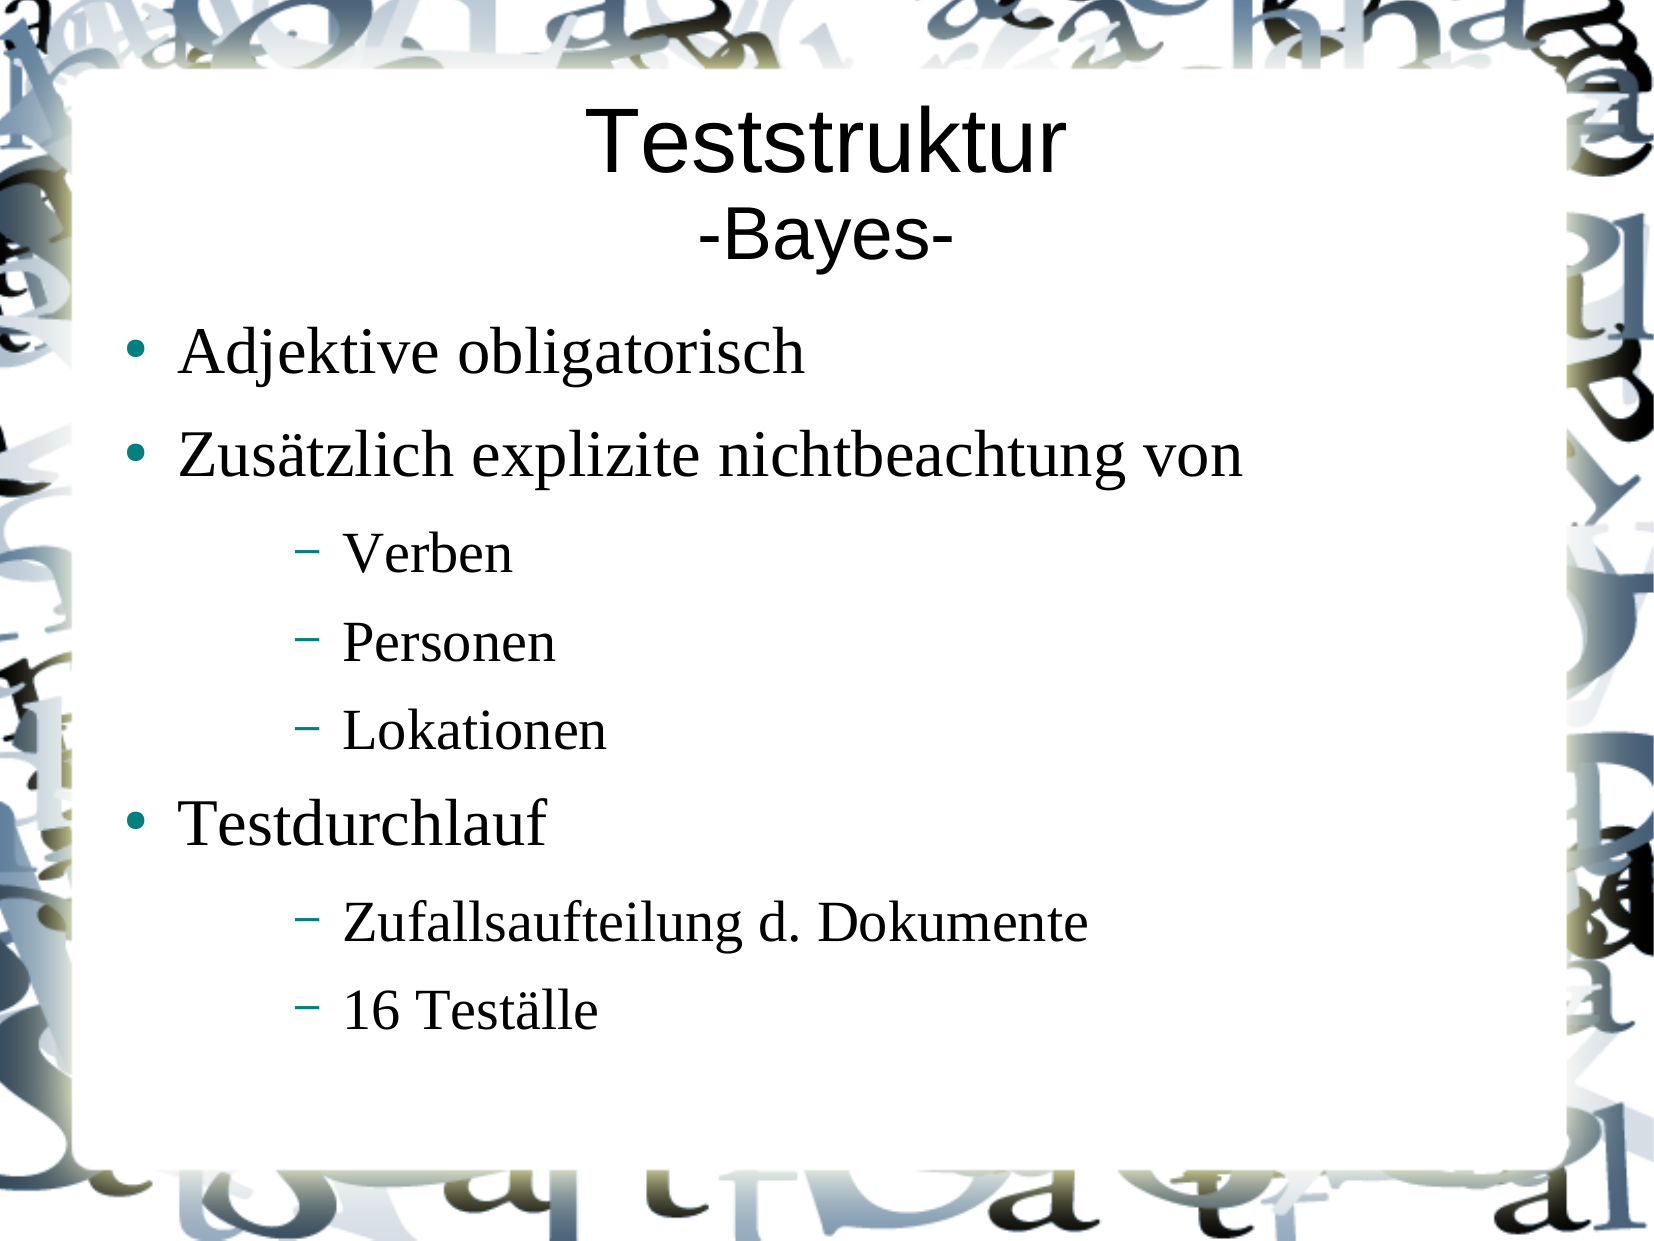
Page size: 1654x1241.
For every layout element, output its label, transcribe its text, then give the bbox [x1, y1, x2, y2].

list Adjektive obligatorisch Zusätzlich explizite nichtbeachtung von Verben Personen Lokationen Testdurchlauf Zufallsaufteilung d. Dokumente 16 Teställe [106, 313, 1530, 1131]
title Teststruktur -Bayes- [82, 78, 1571, 287]
picture [0, 0, 1654, 1241]
